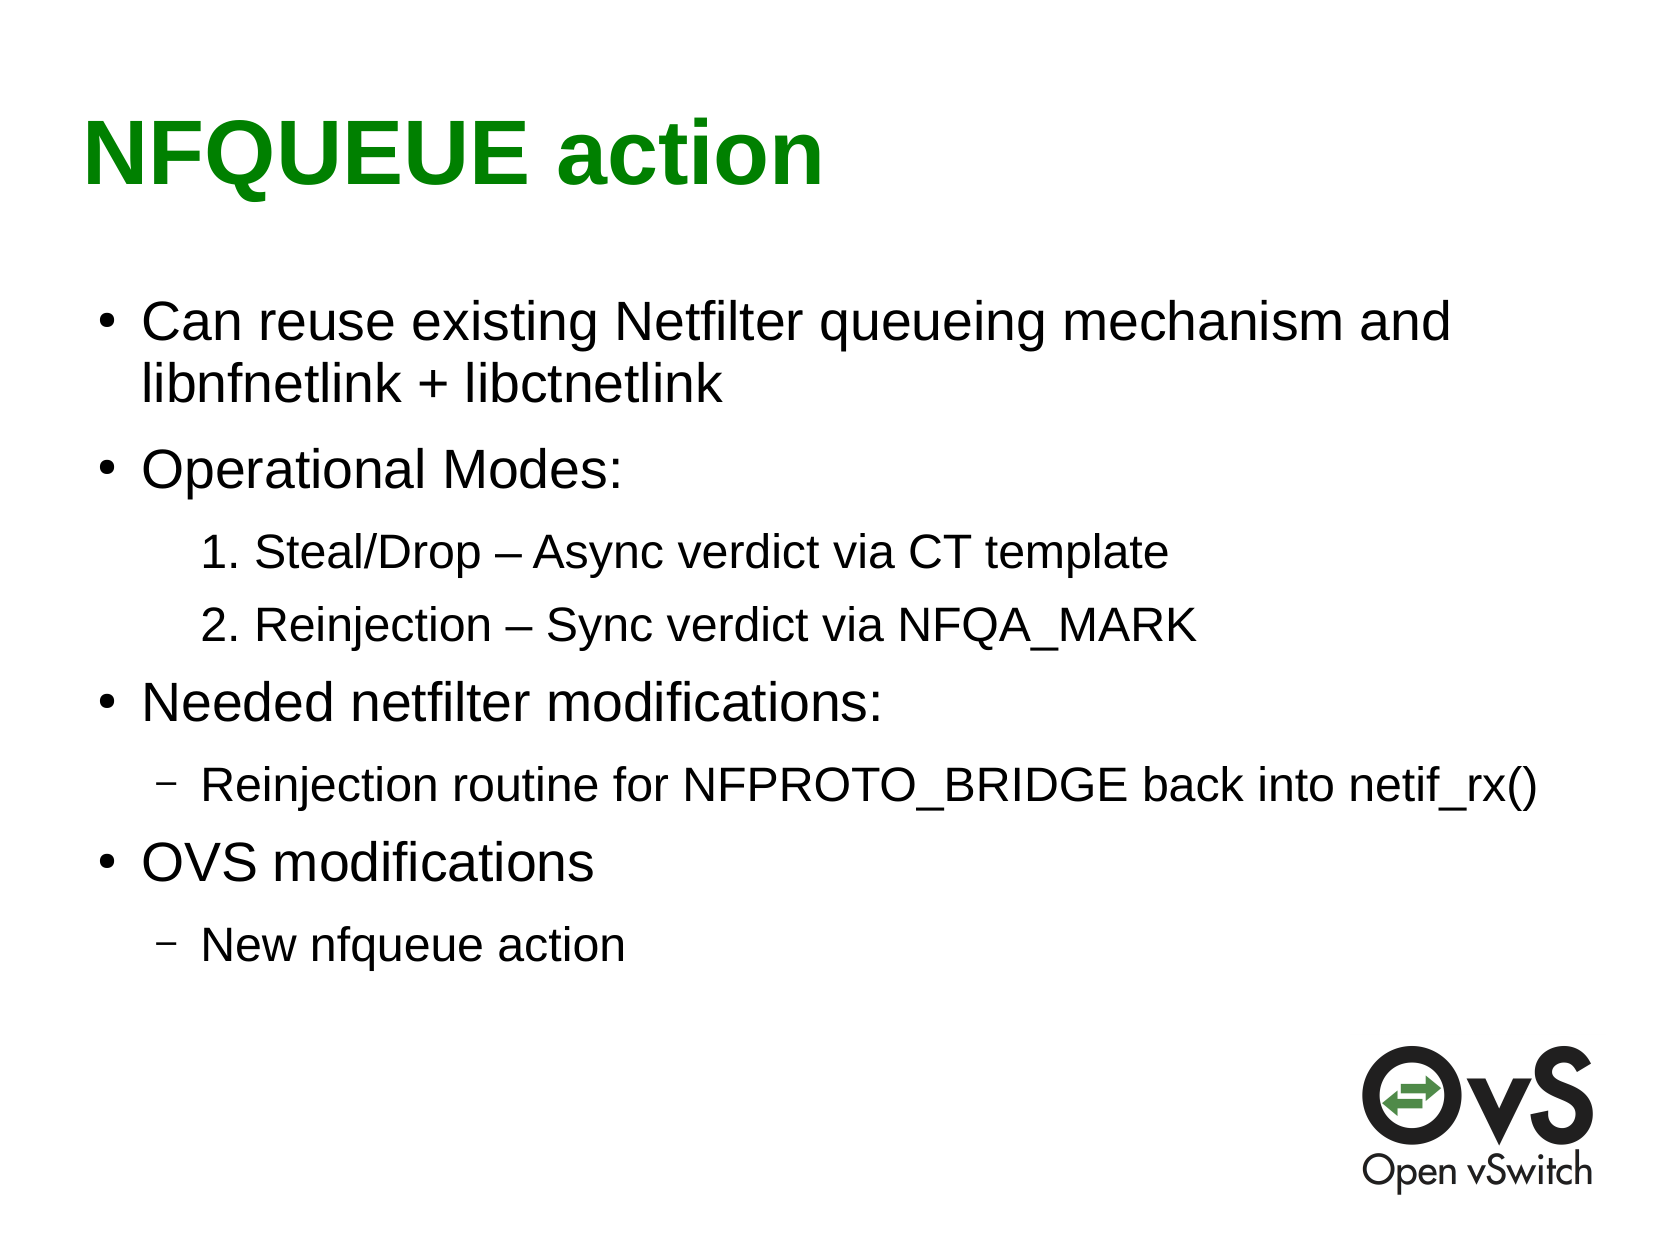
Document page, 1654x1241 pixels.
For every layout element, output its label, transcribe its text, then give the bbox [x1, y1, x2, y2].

picture [1350, 1034, 1606, 1200]
list Can reuse existing Netfilter queueing mechanism and libnfnetlink + libctnetlink Operational Modes: 1. Steal/Drop – Async verdict via CT template 2. Reinjection – Sync verdict via NFQA_MARK Needed netfilter modifications: Reinjection routine for NFPROTO_BRIDGE back into netif_rx() OVS modifications New nfqueue action [82, 290, 1571, 1010]
title NFQUEUE action [82, 49, 1571, 257]
